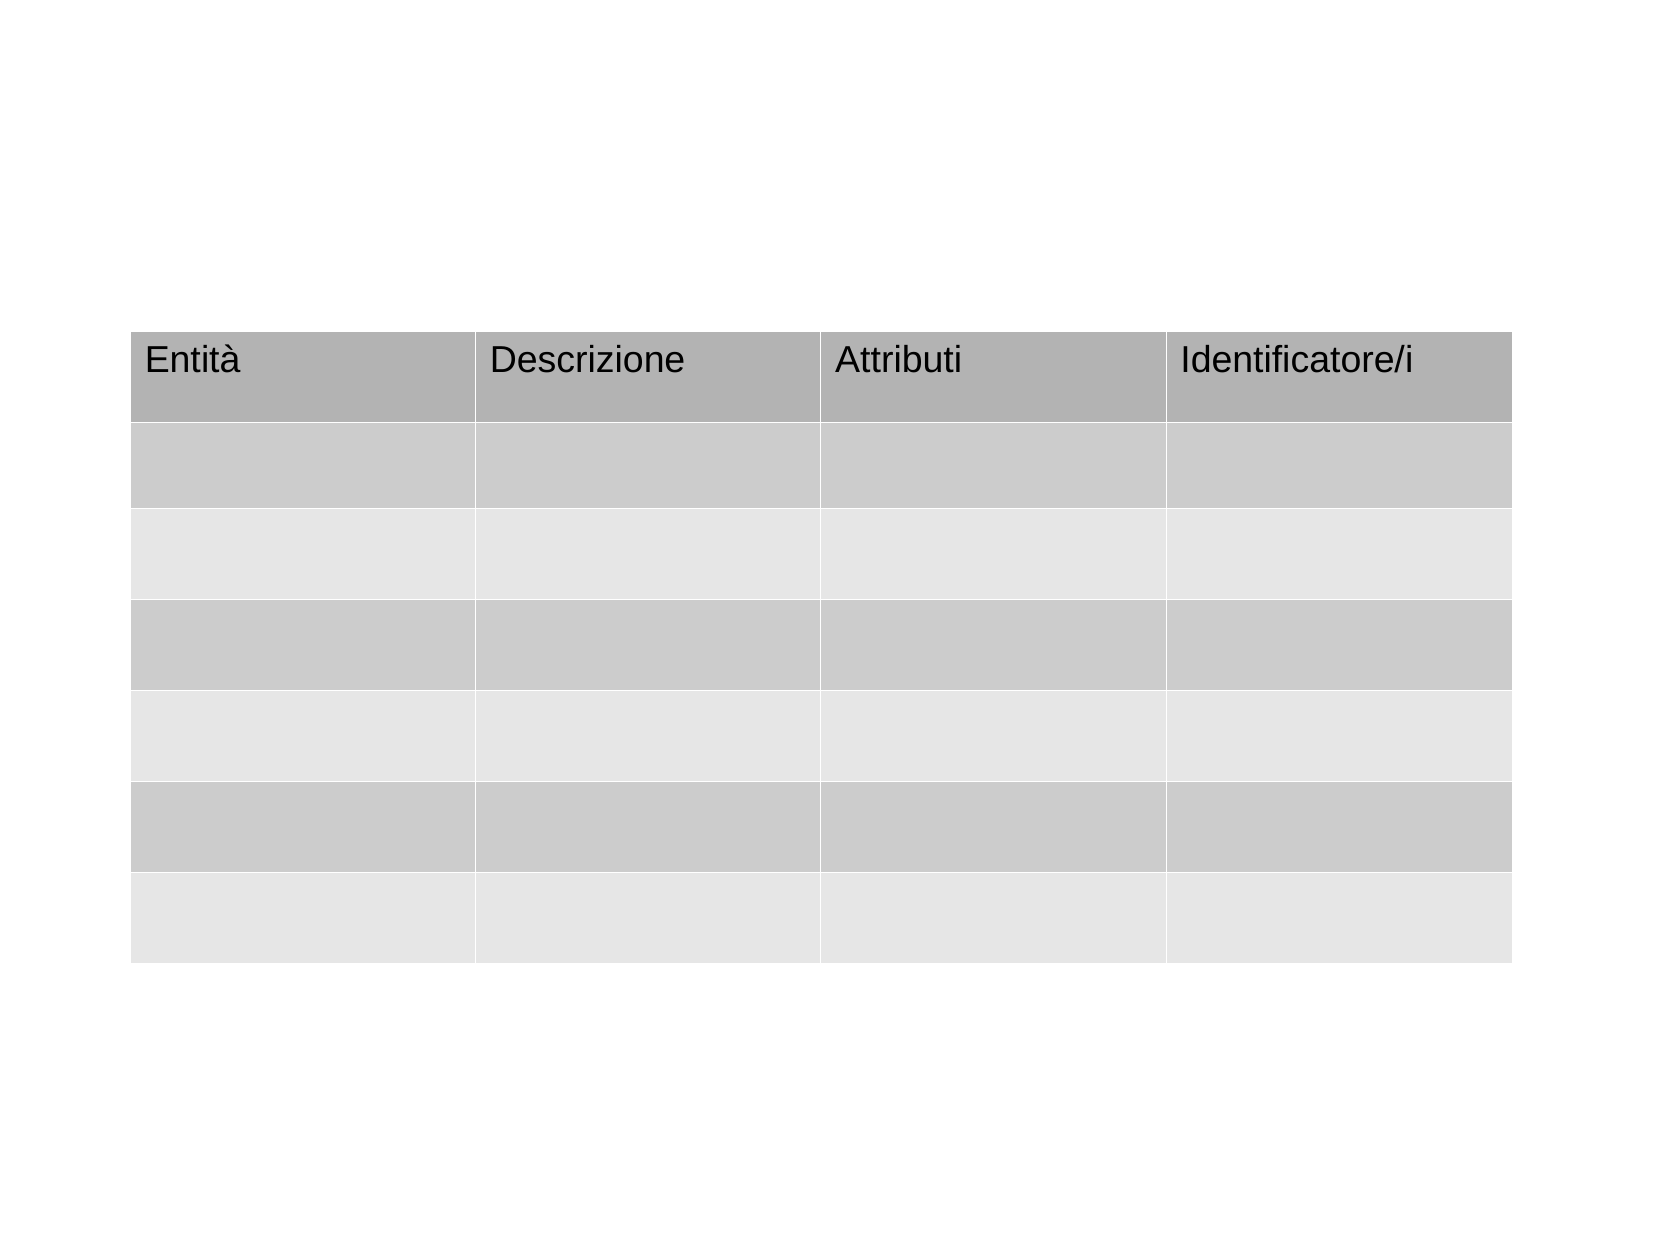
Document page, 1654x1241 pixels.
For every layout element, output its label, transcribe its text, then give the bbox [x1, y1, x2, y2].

table_cell [821, 873, 1166, 963]
table_cell [476, 691, 820, 781]
table_cell [1167, 600, 1512, 690]
table_header Attributi [821, 332, 1166, 422]
table_cell [821, 423, 1166, 508]
table_cell [1167, 782, 1512, 872]
table_header Identificatore/i [1167, 332, 1512, 422]
table_cell [1167, 509, 1512, 599]
table_cell [821, 509, 1166, 599]
table_header Descrizione [476, 332, 820, 422]
table_cell [821, 782, 1166, 872]
table_cell [476, 423, 820, 508]
table_header Entità [131, 332, 475, 422]
table_cell [131, 423, 475, 508]
table_cell [476, 600, 820, 690]
table_cell [821, 600, 1166, 690]
table_cell [1167, 873, 1512, 963]
table_cell [476, 509, 820, 599]
table_cell [131, 600, 475, 690]
table_cell [1167, 423, 1512, 508]
table_cell [131, 691, 475, 781]
table_cell [131, 873, 475, 963]
table_cell [131, 782, 475, 872]
table_cell [821, 691, 1166, 781]
table_cell [476, 782, 820, 872]
table_cell [476, 873, 820, 963]
table_cell [131, 509, 475, 599]
table_cell [1167, 691, 1512, 781]
